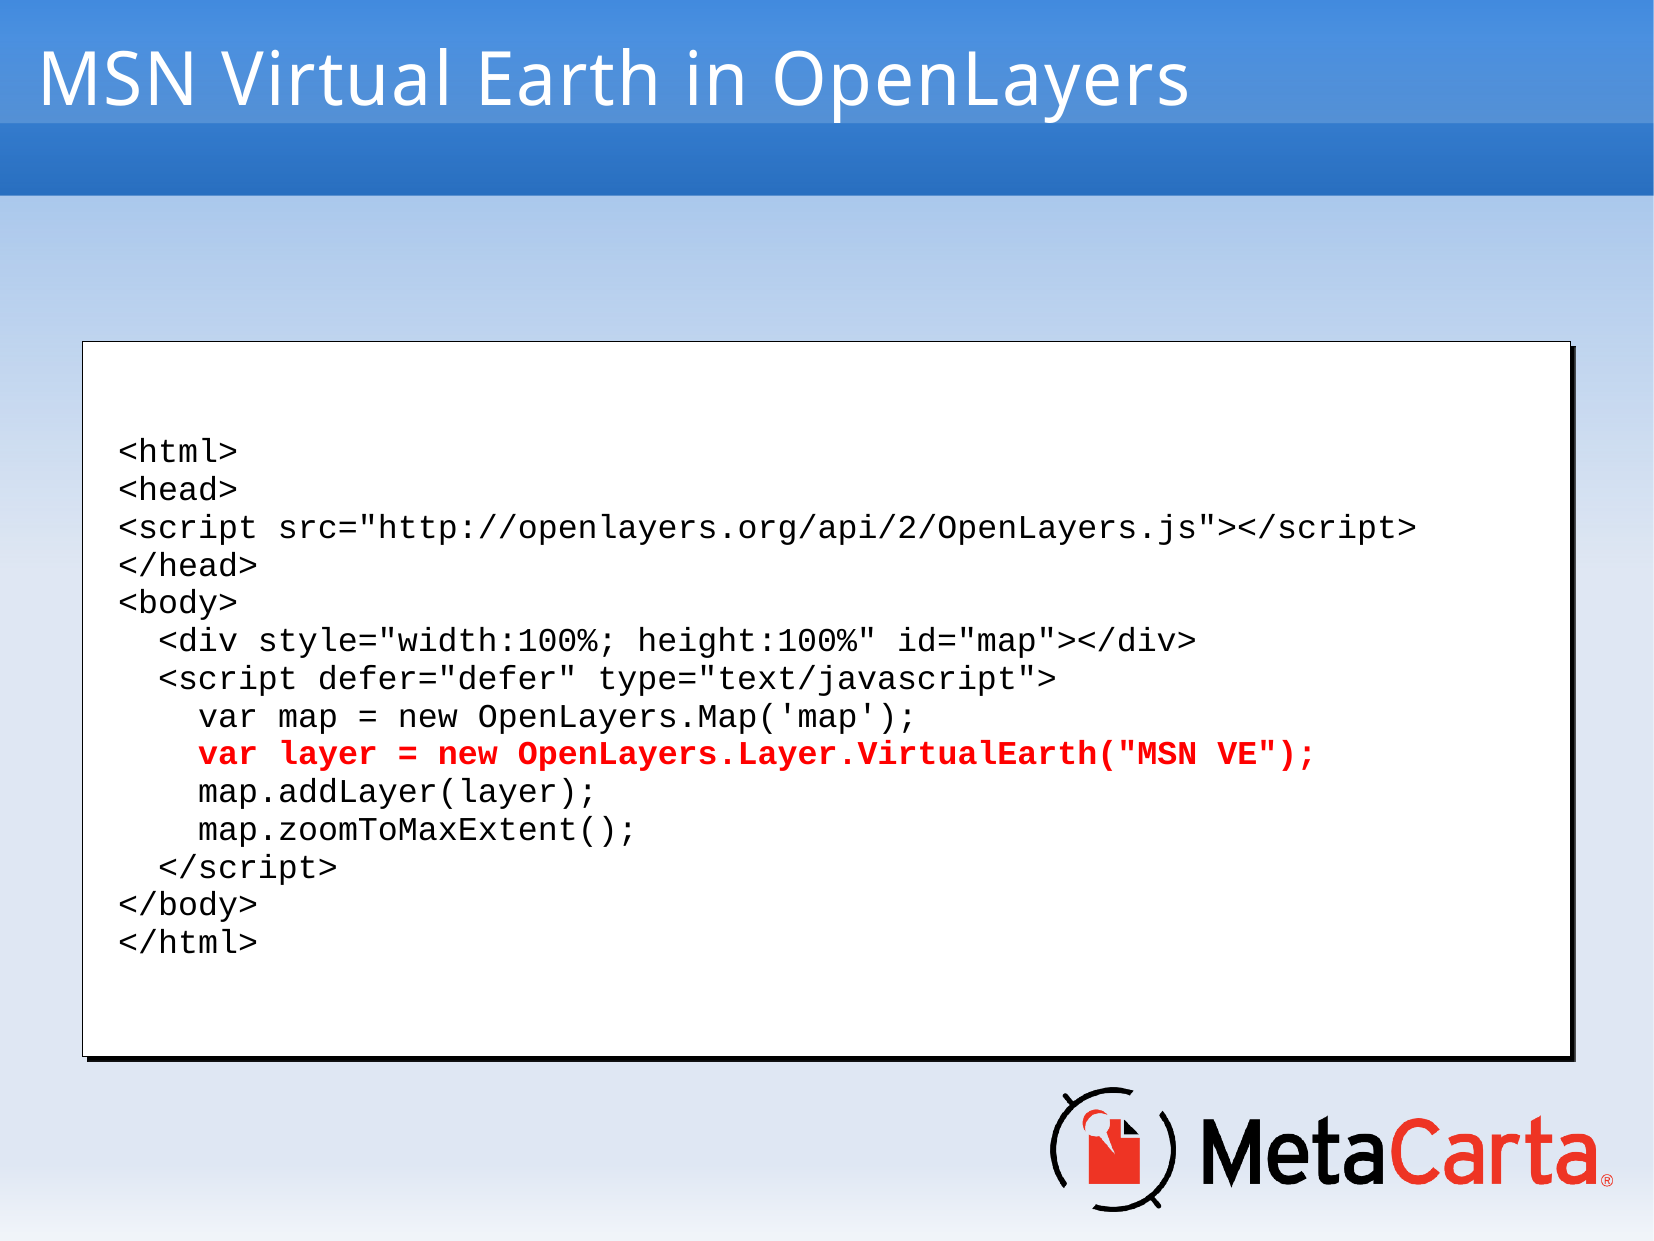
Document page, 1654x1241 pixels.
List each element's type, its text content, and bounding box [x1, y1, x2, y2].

picture [0, 0, 1654, 1241]
title MSN Virtual Earth in OpenLayers [37, 2, 1463, 151]
subtitle <html> <head> <script src="http://openlayers.org/api/2/OpenLayers.js"></script> </head> <body> <div style="width:100%; height:100%" id="map"></div> <script defer="defer" type="text/javascript"> var map = new OpenLayers.Map('map'); var layer = new OpenLayers.Layer.VirtualEarth("MSN VE"); map.addLayer(layer); map.zoomToMaxExtent(); </script> </body> </html> [82, 341, 1571, 1057]
